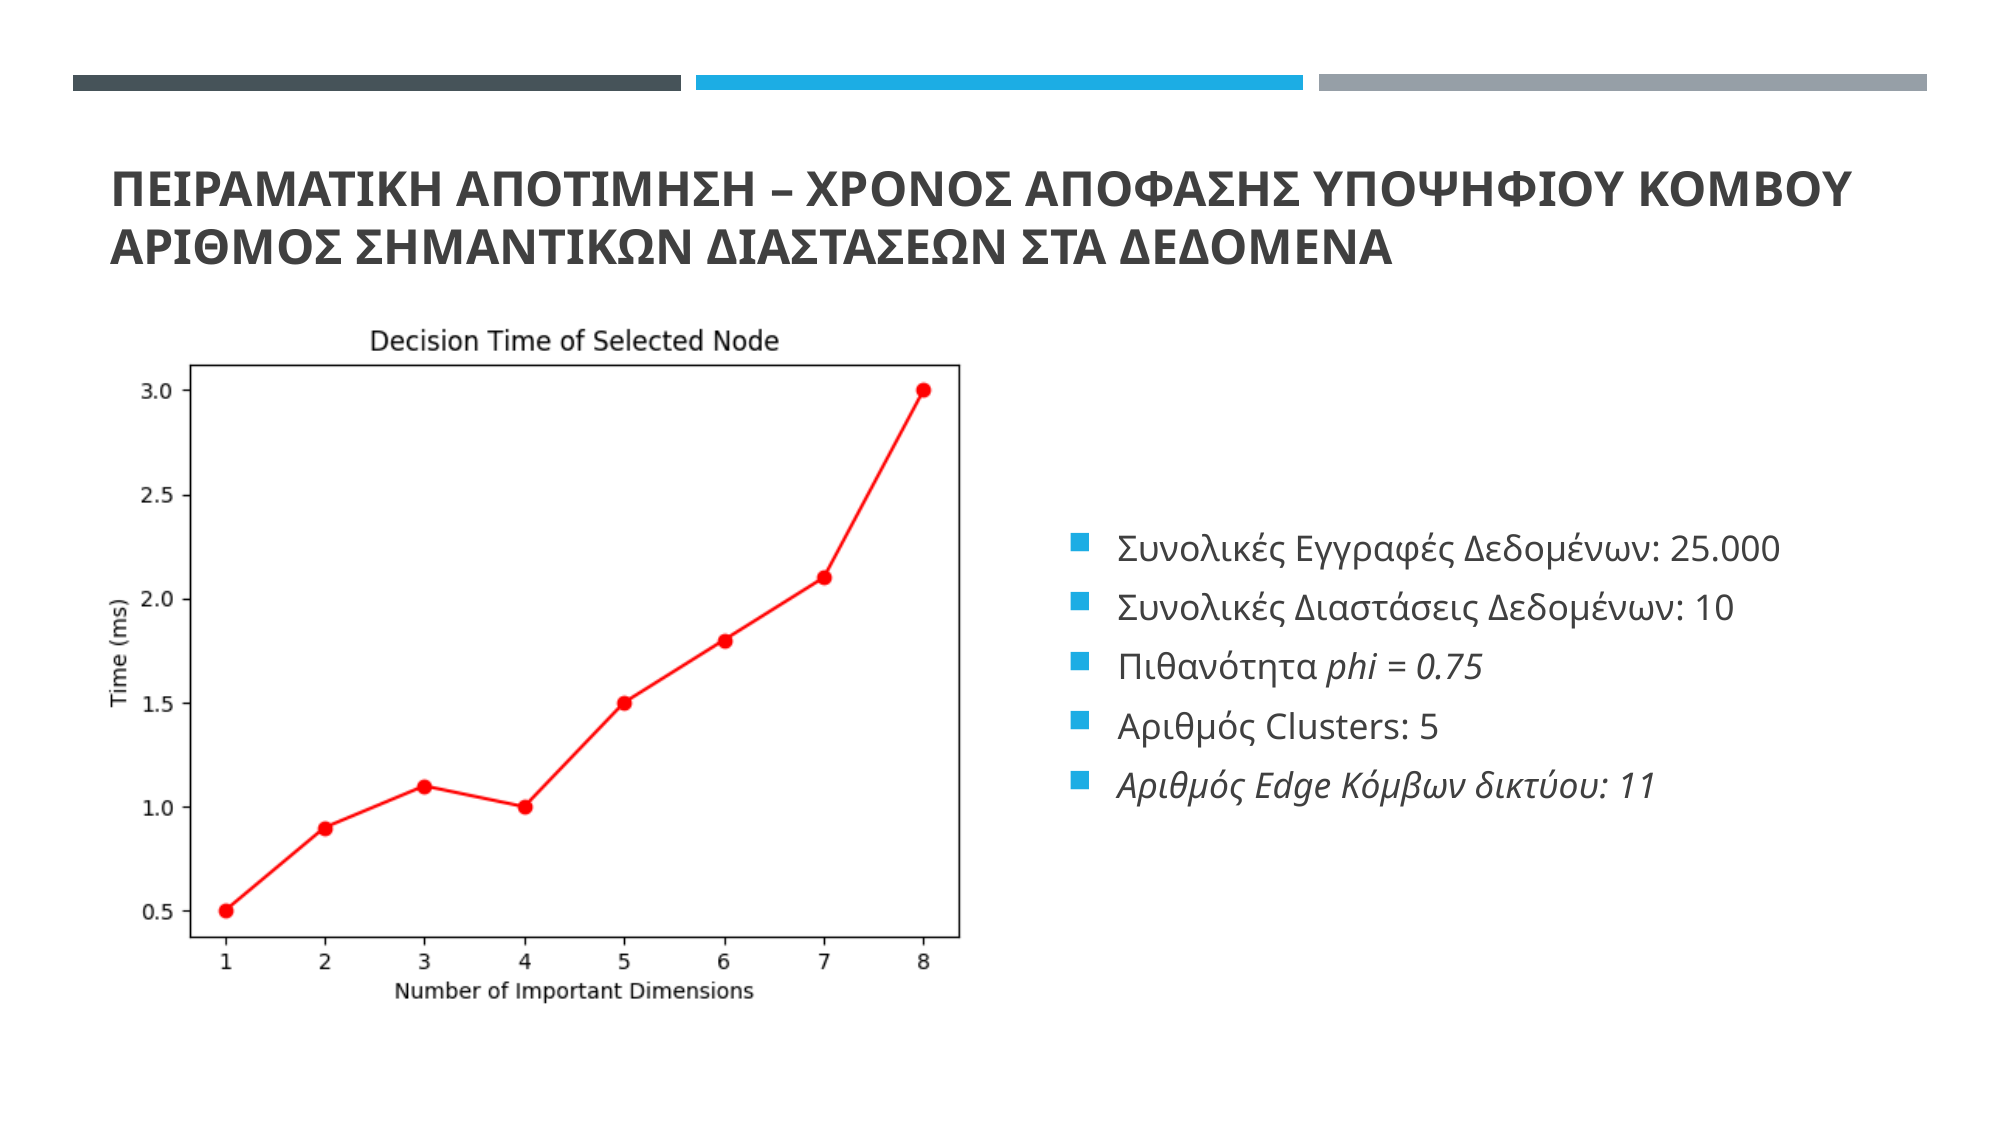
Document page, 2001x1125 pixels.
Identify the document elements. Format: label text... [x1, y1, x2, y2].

list Συνολικές Εγγραφές Δεδομένων: 25.000 Συνολικές Διαστάσεις Δεδομένων: 10 Πιθανότητα phi = 0.75 Αριθμός Clusters: 5 Αριθμός Edge Κόμβων δικτύου: 11 [1052, 365, 1905, 962]
title ΠΕΙΡΑΜΑΤΙΚΗ ΑΠΟΤΙΜΗΣΗ – Χρονοσ αποφασησ υποψηφιου κομβου Αριθμοσ σημαντικων διαστασεων στα δεδομενα [95, 119, 1905, 282]
picture [66, 275, 1058, 1020]
